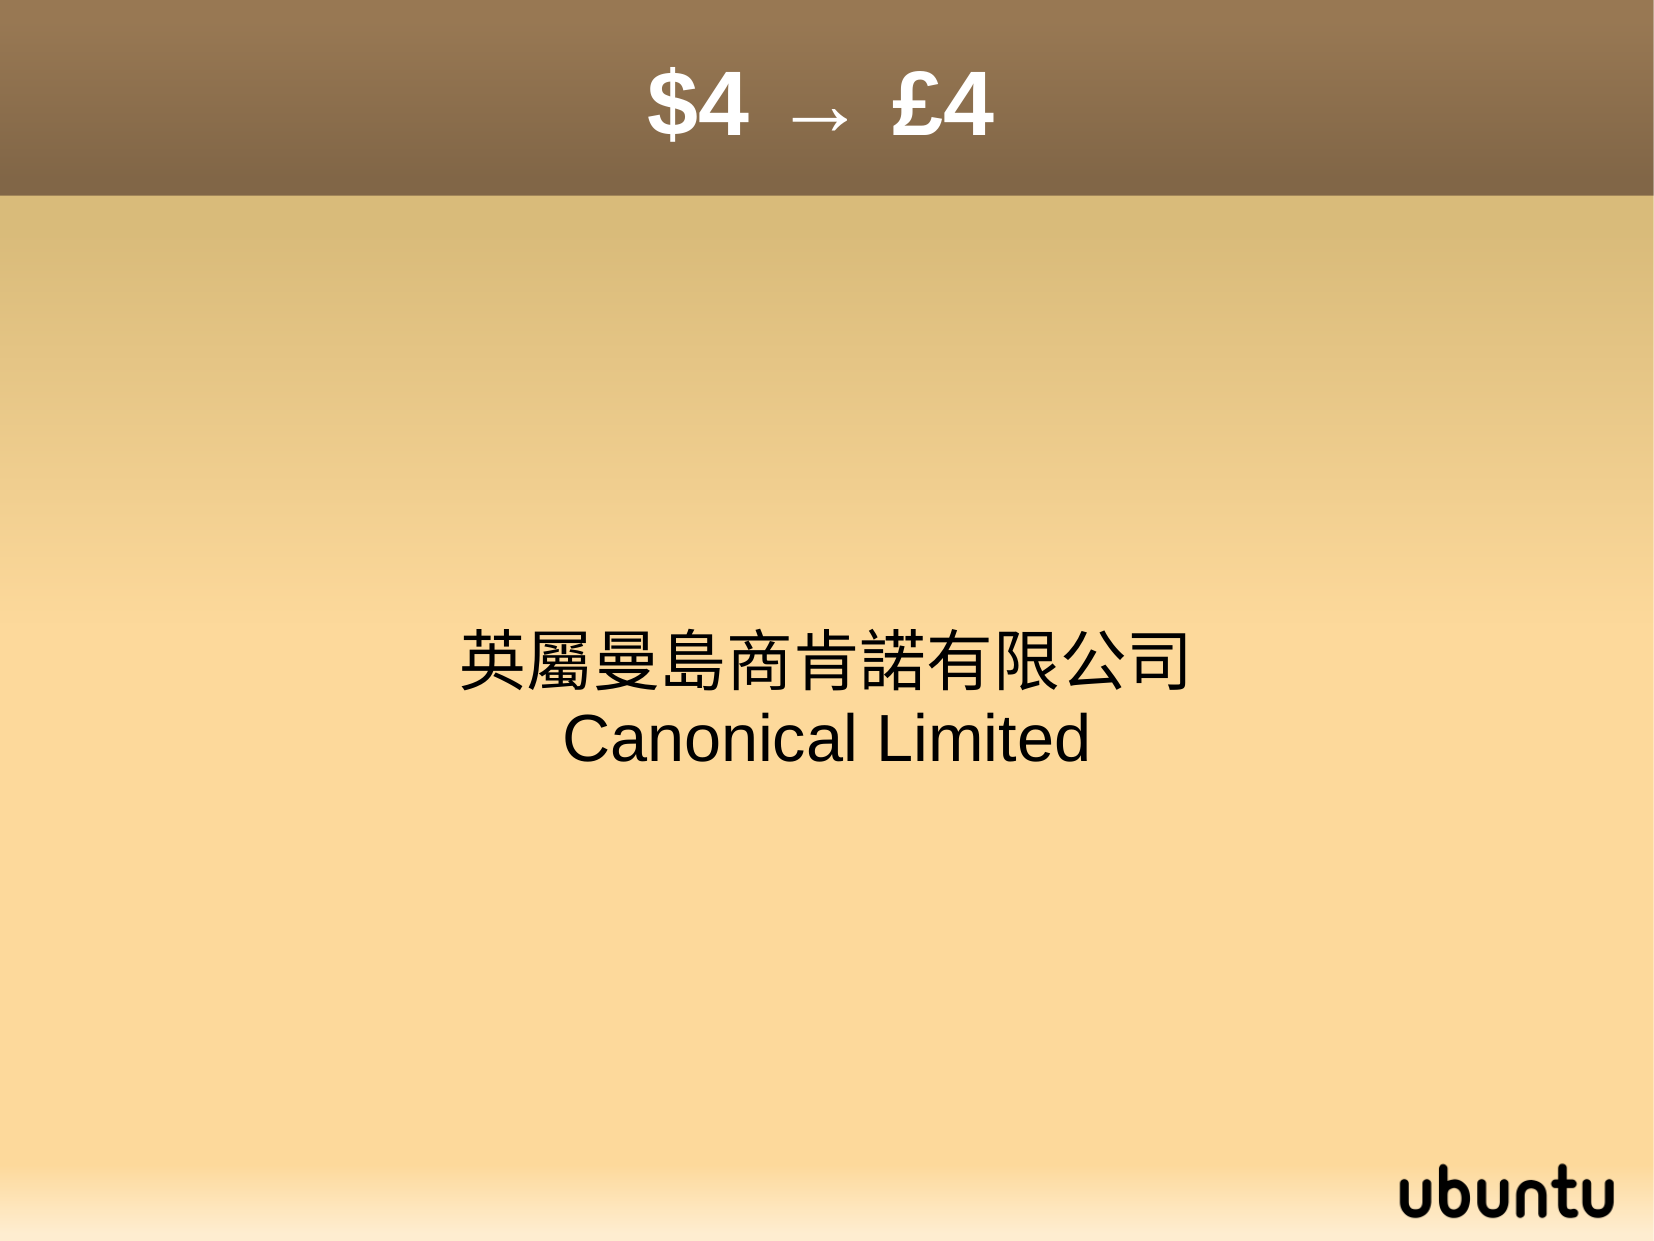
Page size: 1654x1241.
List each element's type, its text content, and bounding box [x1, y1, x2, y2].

title $4 → £4 [76, 7, 1565, 200]
picture [0, 0, 1654, 1241]
subtitle 英屬曼島商肯諾有限公司 Canonical Limited [82, 297, 1571, 1102]
